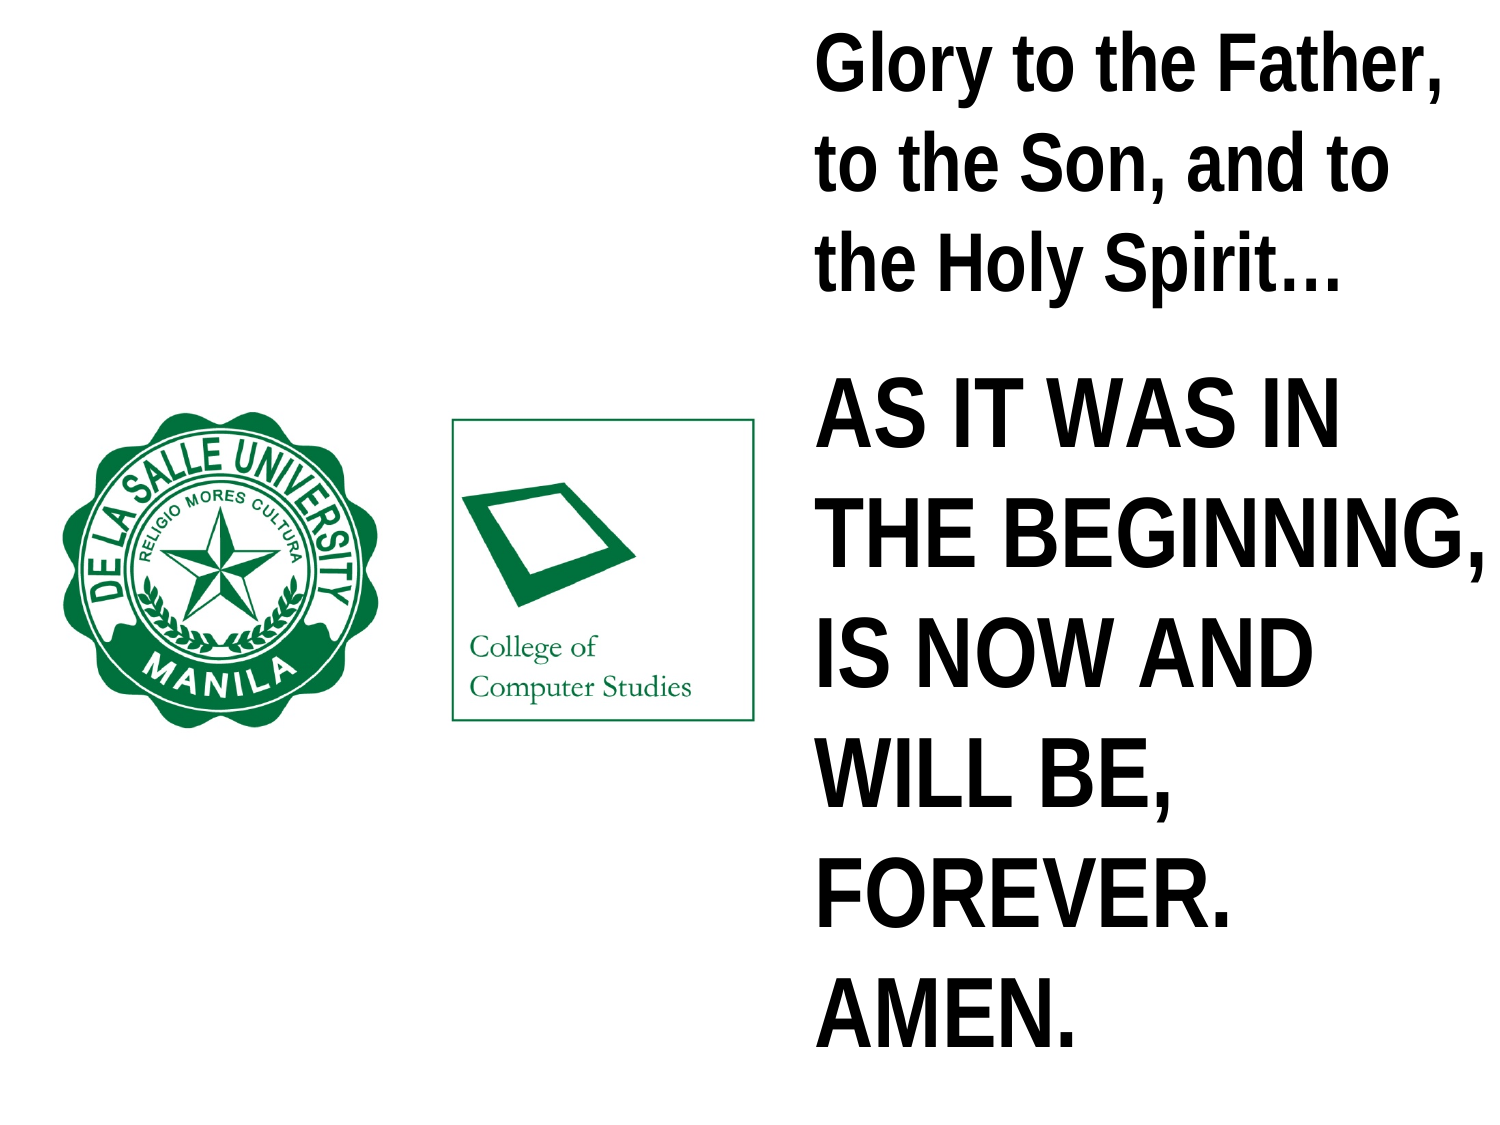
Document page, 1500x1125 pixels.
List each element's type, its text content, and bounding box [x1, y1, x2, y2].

text_box Glory to the Father, to the Son, and to the Holy Spirit… AS IT WAS IN THE BEGINNING, IS NOW AND WILL BE, FOREVER. AMEN. [799, 0, 1500, 1075]
picture [0, 356, 799, 769]
